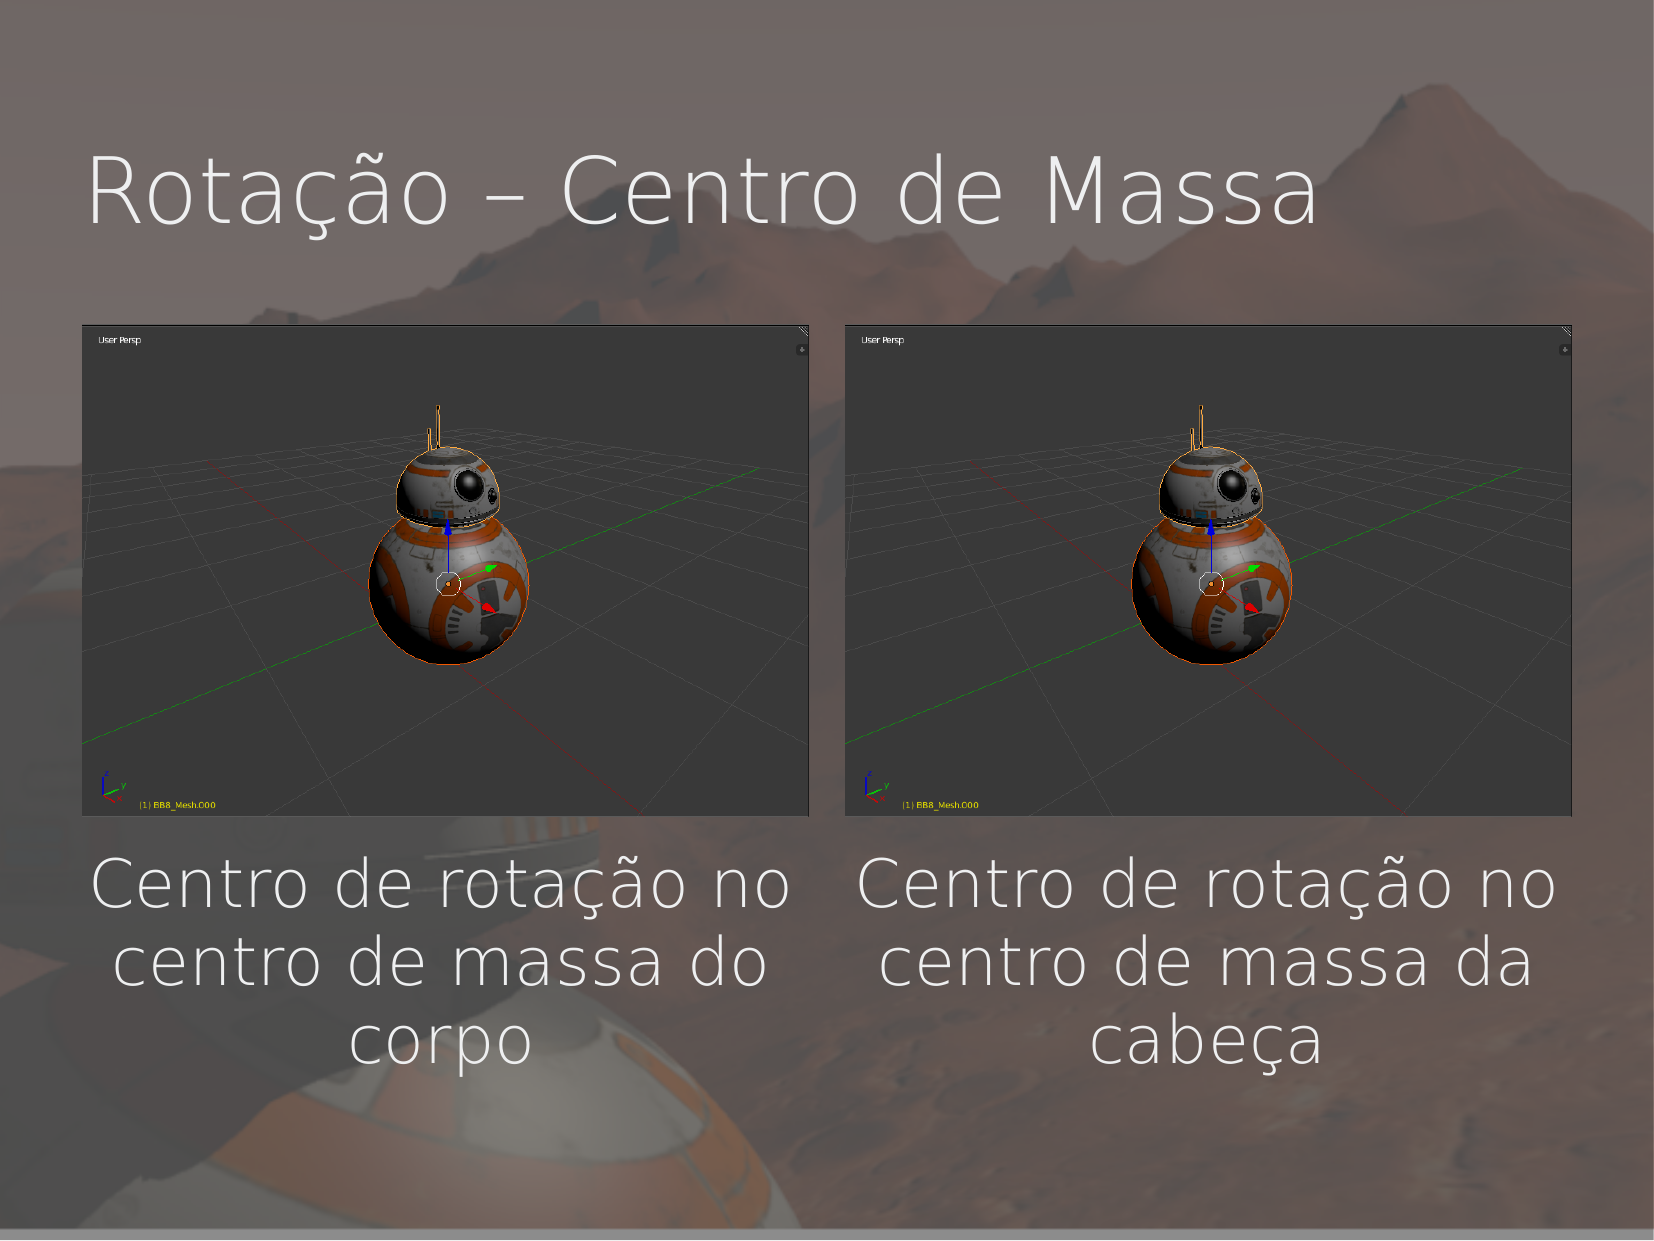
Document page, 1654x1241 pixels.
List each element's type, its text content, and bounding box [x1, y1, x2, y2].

text_box Centro de rotação no centro de massa da cabeça [840, 838, 1576, 1087]
picture [82, 324, 809, 817]
title Rotação – Centro de Massa [82, 88, 1571, 296]
picture [845, 324, 1572, 817]
text_box Centro de rotação no centro de massa do corpo [73, 838, 809, 1087]
